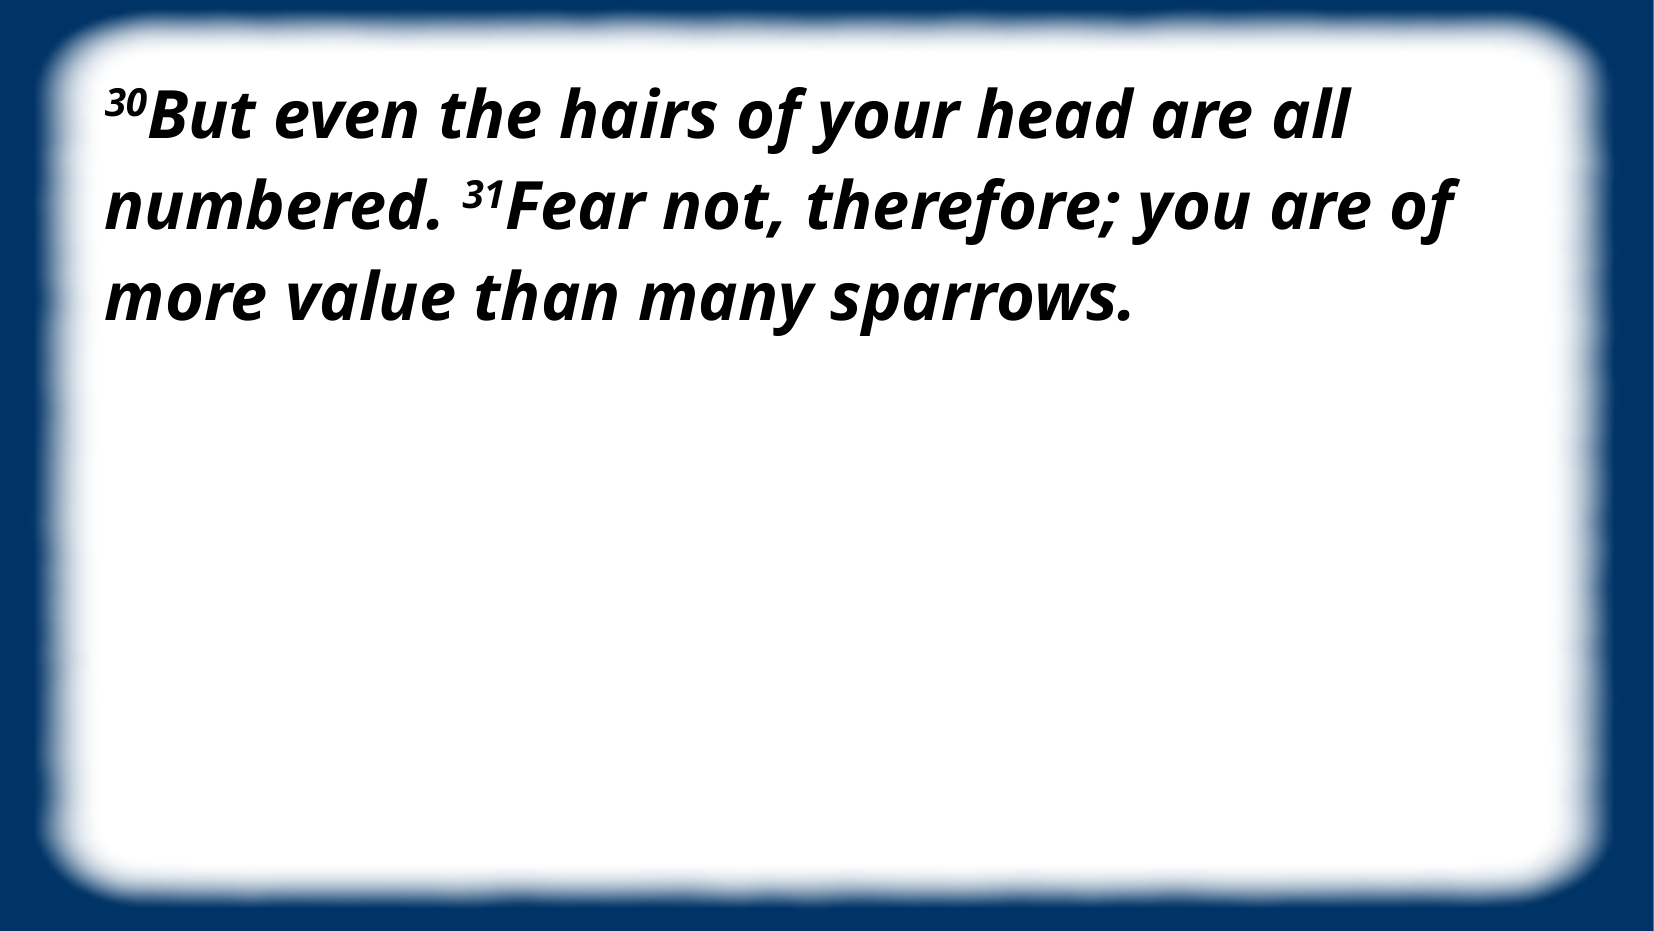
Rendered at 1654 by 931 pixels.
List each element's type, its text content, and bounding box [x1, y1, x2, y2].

text_box 30But even the hairs of your head are all numbered. 31Fear not, therefore; you are of more value than many sparrows. [90, 60, 1561, 376]
picture [0, 0, 1654, 931]
